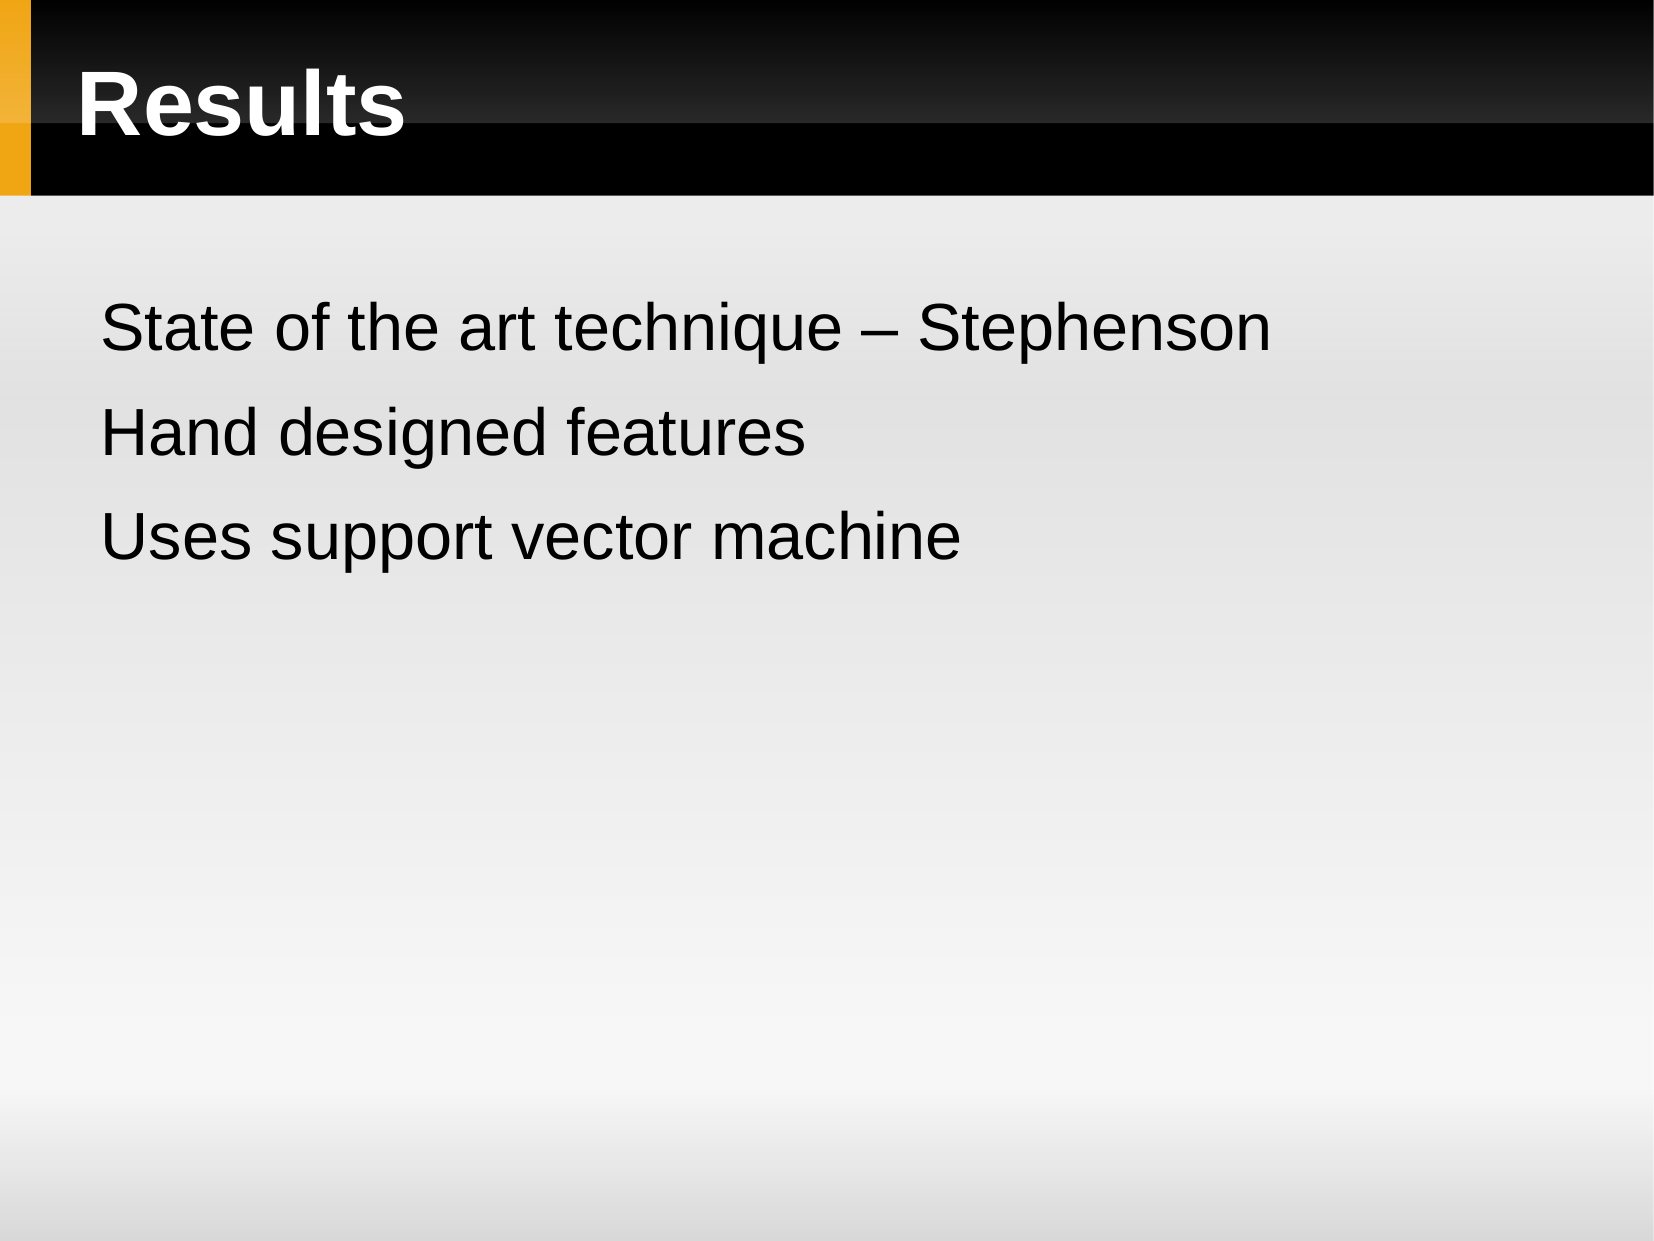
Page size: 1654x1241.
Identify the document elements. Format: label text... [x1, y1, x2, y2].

title Results [76, 7, 1565, 200]
picture [0, 0, 1654, 1241]
list State of the art technique – Stephenson Hand designed features Uses support vector machine [82, 290, 1571, 1094]
